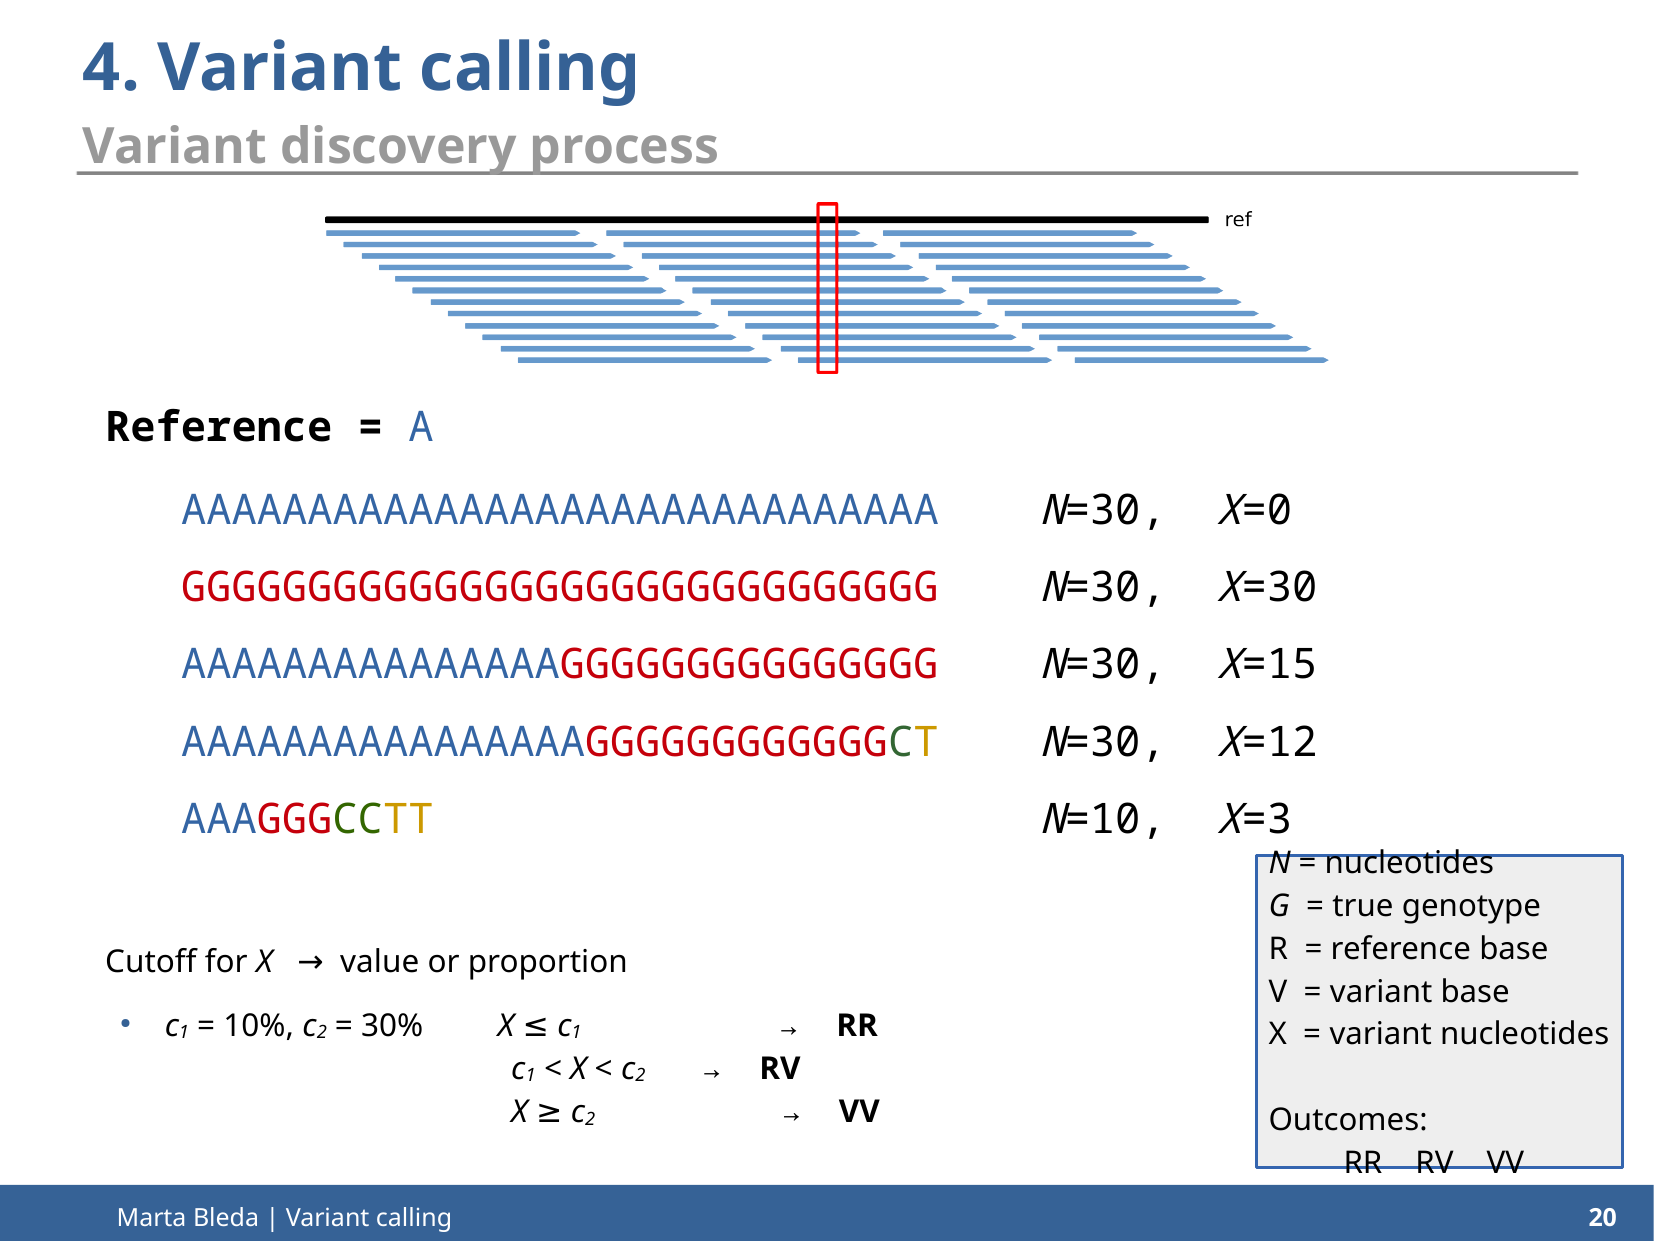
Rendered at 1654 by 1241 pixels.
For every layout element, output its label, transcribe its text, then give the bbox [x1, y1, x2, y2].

text_box N = nucleotides G = true genotype R = reference base V = variant base X = variant nucleotides Outcomes: RR RV VV [1256, 855, 1623, 1168]
picture [74, 170, 490, 175]
picture [325, 202, 1329, 374]
picture [497, 170, 533, 175]
title 4. Variant calling Variant discovery process [82, 31, 1571, 166]
picture [540, 170, 1580, 175]
list Reference = A AAAAAAAAAAAAAAAAAAAAAAAAAAAAAA N=30, X=0 GGGGGGGGGGGGGGGGGGGGGGGGGGGGGG N=30, X=30 AAAAAAAAAAAAAAAGGGGGGGGGGGGGGG N=30, X=15 AAAAAAAAAAAAAAAAGGGGGGGGGGGGCT N=30, X=12 AAAGGGCCTT N=10, X=3 Cutoff for X → value or proportion c1 = 10%, c2 = 30% X ≤ c1 → RR c1 < X < c2 → RV X ≥ c2 → VV [105, 396, 1572, 1139]
